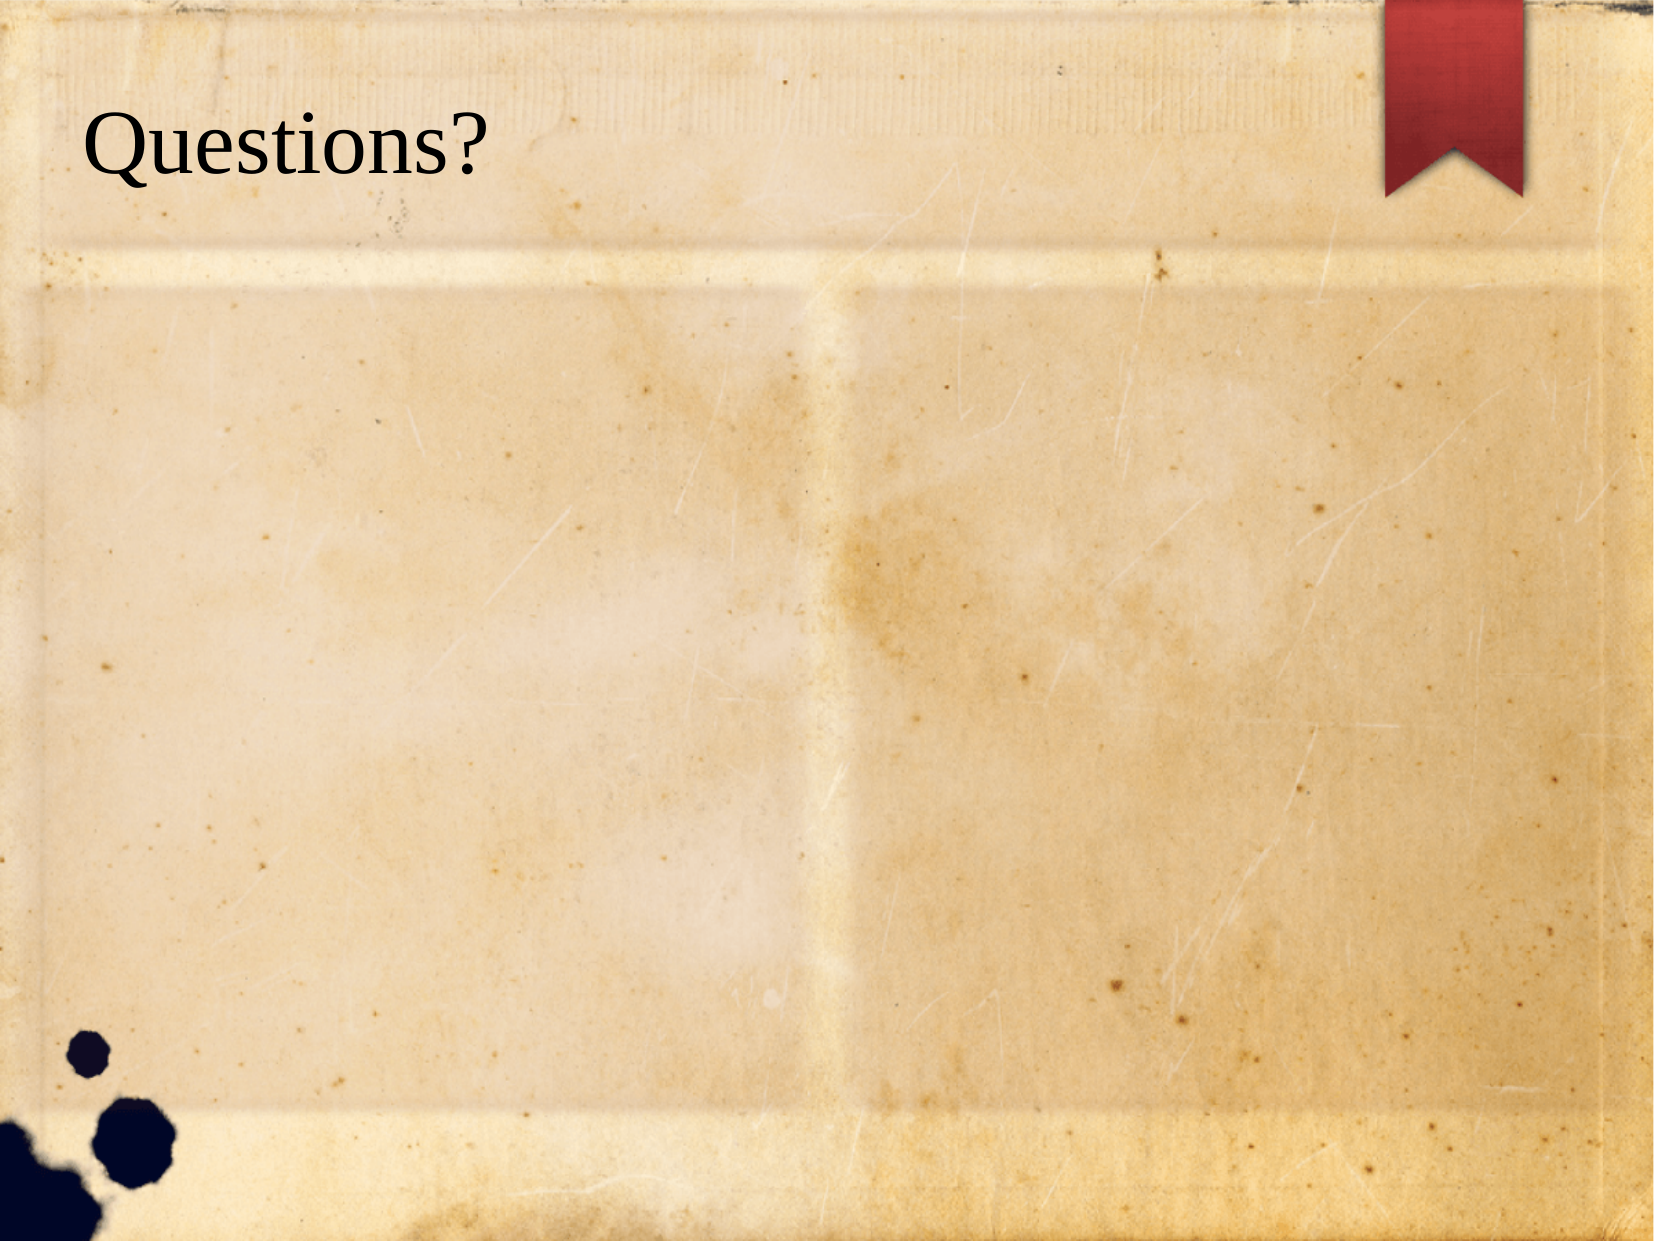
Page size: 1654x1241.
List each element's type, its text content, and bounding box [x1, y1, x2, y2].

picture [0, 0, 1654, 1241]
title Questions? [82, 49, 1347, 237]
